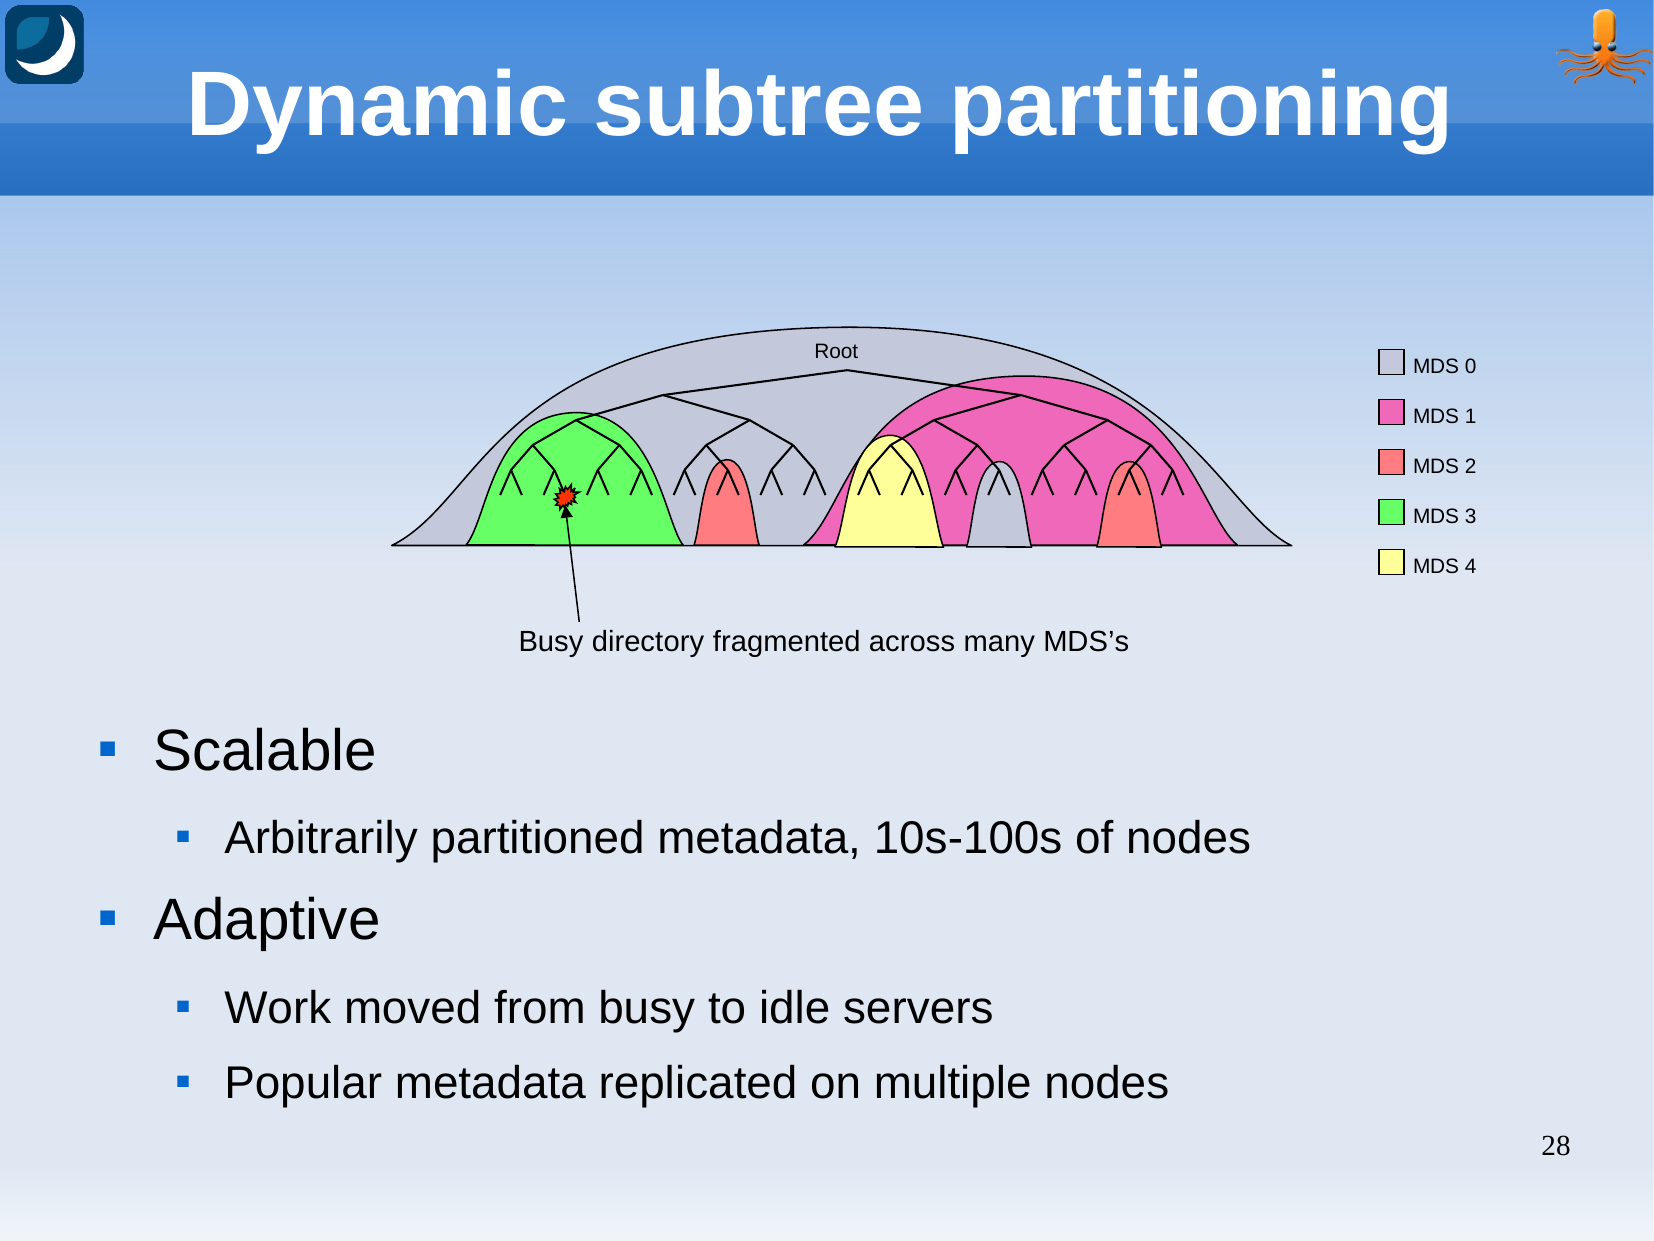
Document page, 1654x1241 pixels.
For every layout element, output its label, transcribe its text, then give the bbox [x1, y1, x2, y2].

text_box MDS 4 [1398, 546, 1492, 586]
picture [0, 0, 1654, 1241]
text_box MDS 0 [1398, 346, 1492, 386]
text_box Root [799, 331, 874, 371]
text_box [1379, 449, 1398, 475]
text_box [1379, 549, 1398, 575]
text_box MDS 3 [1398, 496, 1492, 536]
list Scalable Arbitrarily partitioned metadata, 10s-100s of nodes Adaptive Work moved from busy to idle servers Popular metadata replicated on multiple nodes [82, 717, 1571, 1109]
title Dynamic subtree partitioning [76, 0, 1565, 208]
text_box MDS 2 [1398, 446, 1492, 486]
text_box Busy directory fragmented across many MDS’s [503, 616, 1145, 666]
text_box [391, 327, 1292, 548]
text_box [1379, 399, 1398, 425]
text_box MDS 1 [1398, 396, 1492, 436]
text_box [1379, 349, 1398, 375]
text_box [1379, 499, 1398, 525]
